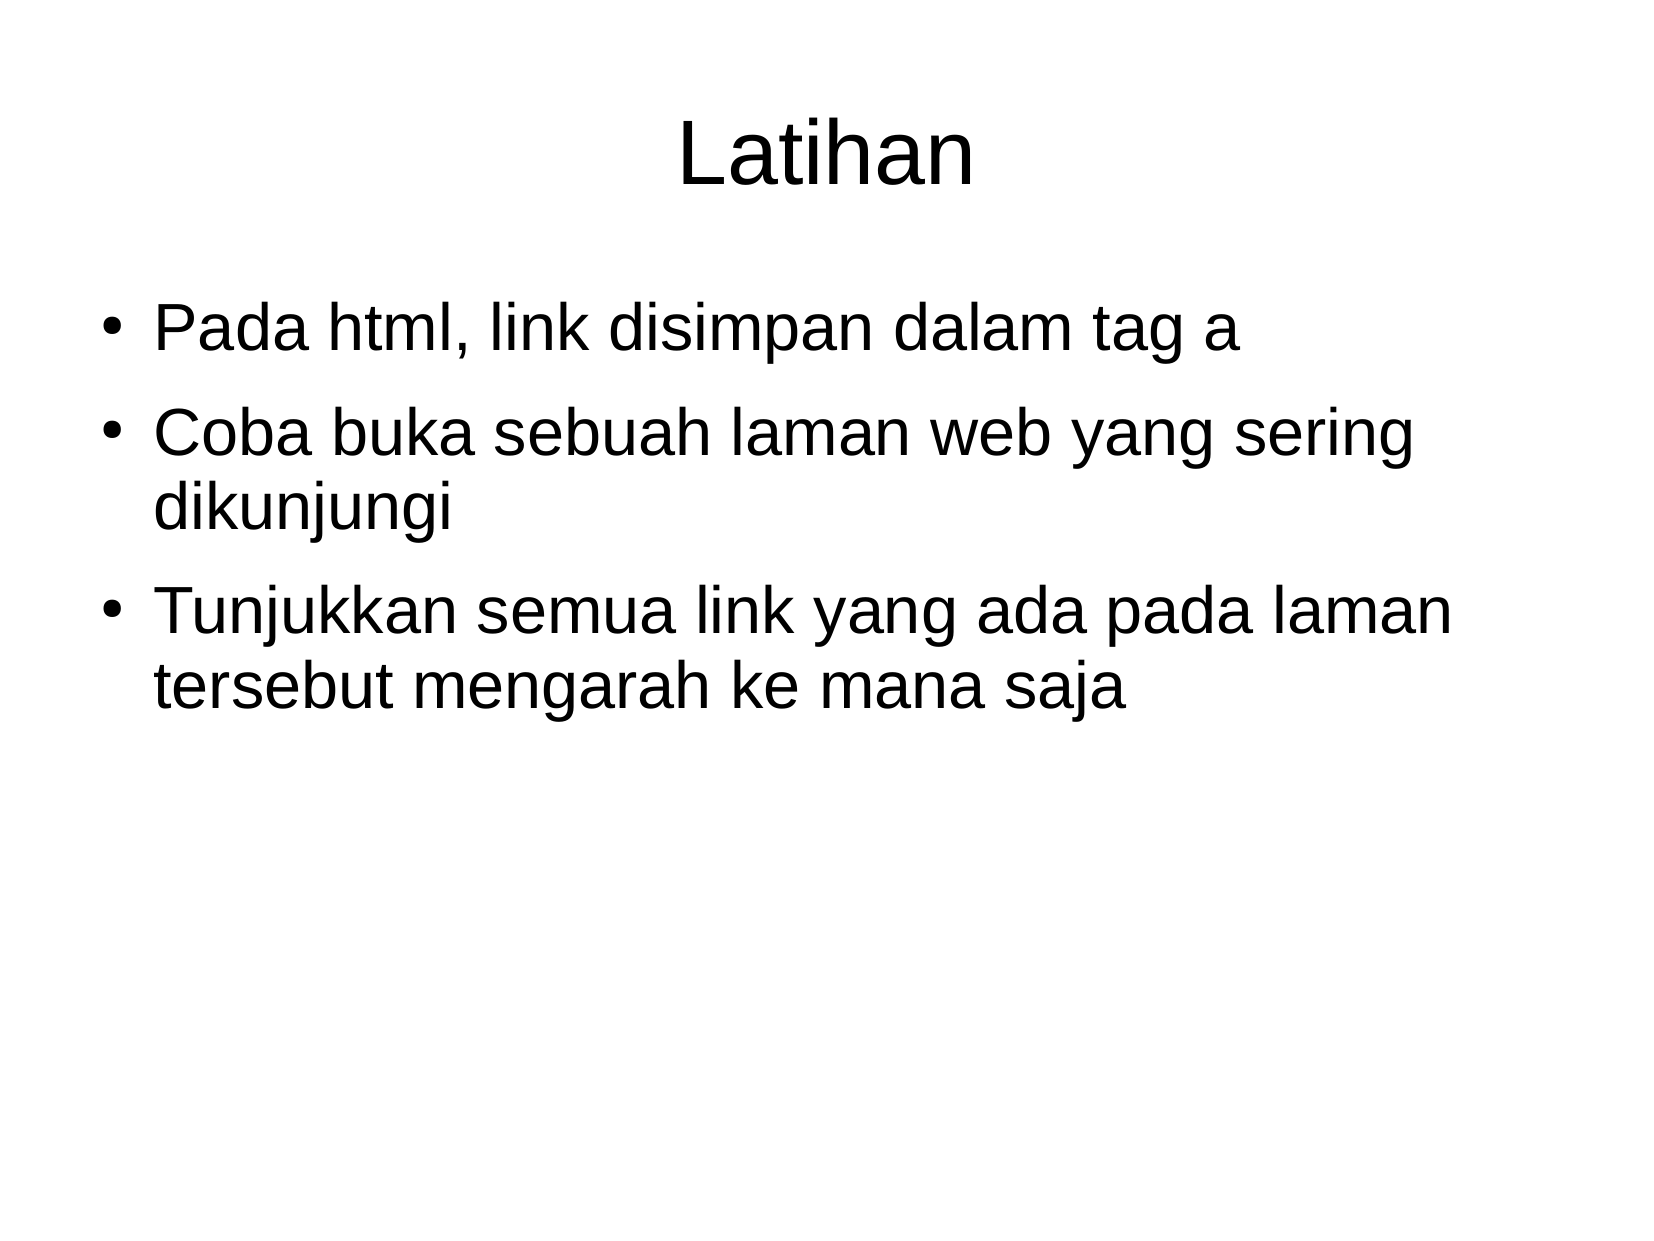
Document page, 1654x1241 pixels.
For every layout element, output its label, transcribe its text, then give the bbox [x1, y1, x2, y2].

list Pada html, link disimpan dalam tag a Coba buka sebuah laman web yang sering dikunjungi Tunjukkan semua link yang ada pada laman tersebut mengarah ke mana saja [82, 290, 1571, 1010]
title Latihan [82, 49, 1571, 257]
